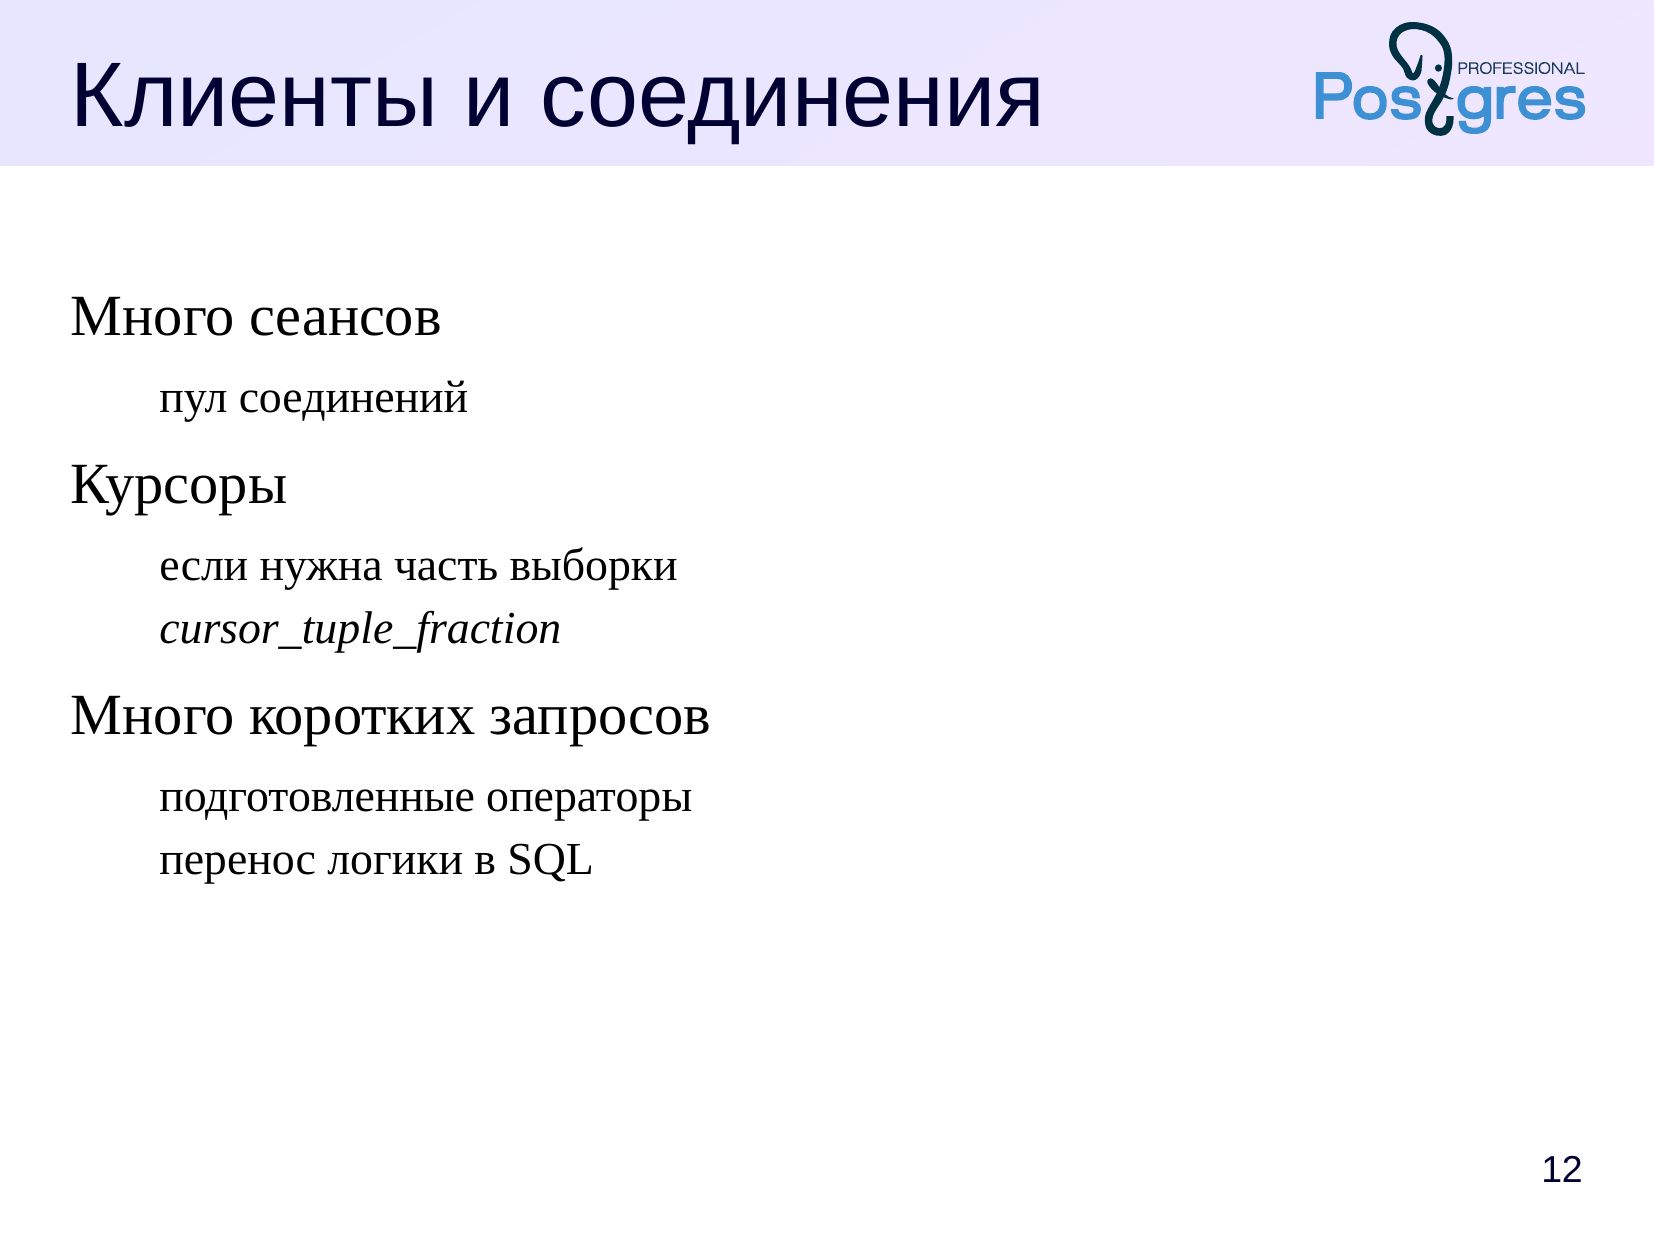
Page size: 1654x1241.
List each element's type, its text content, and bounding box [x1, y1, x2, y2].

list Много сеансов пул соединений Курсоры если нужна часть выборки cursor_tuple_fraction Много коротких запросов подготовленные операторы перенос логики в SQL [70, 283, 1583, 1141]
title Клиенты и соединения [70, 43, 1241, 147]
